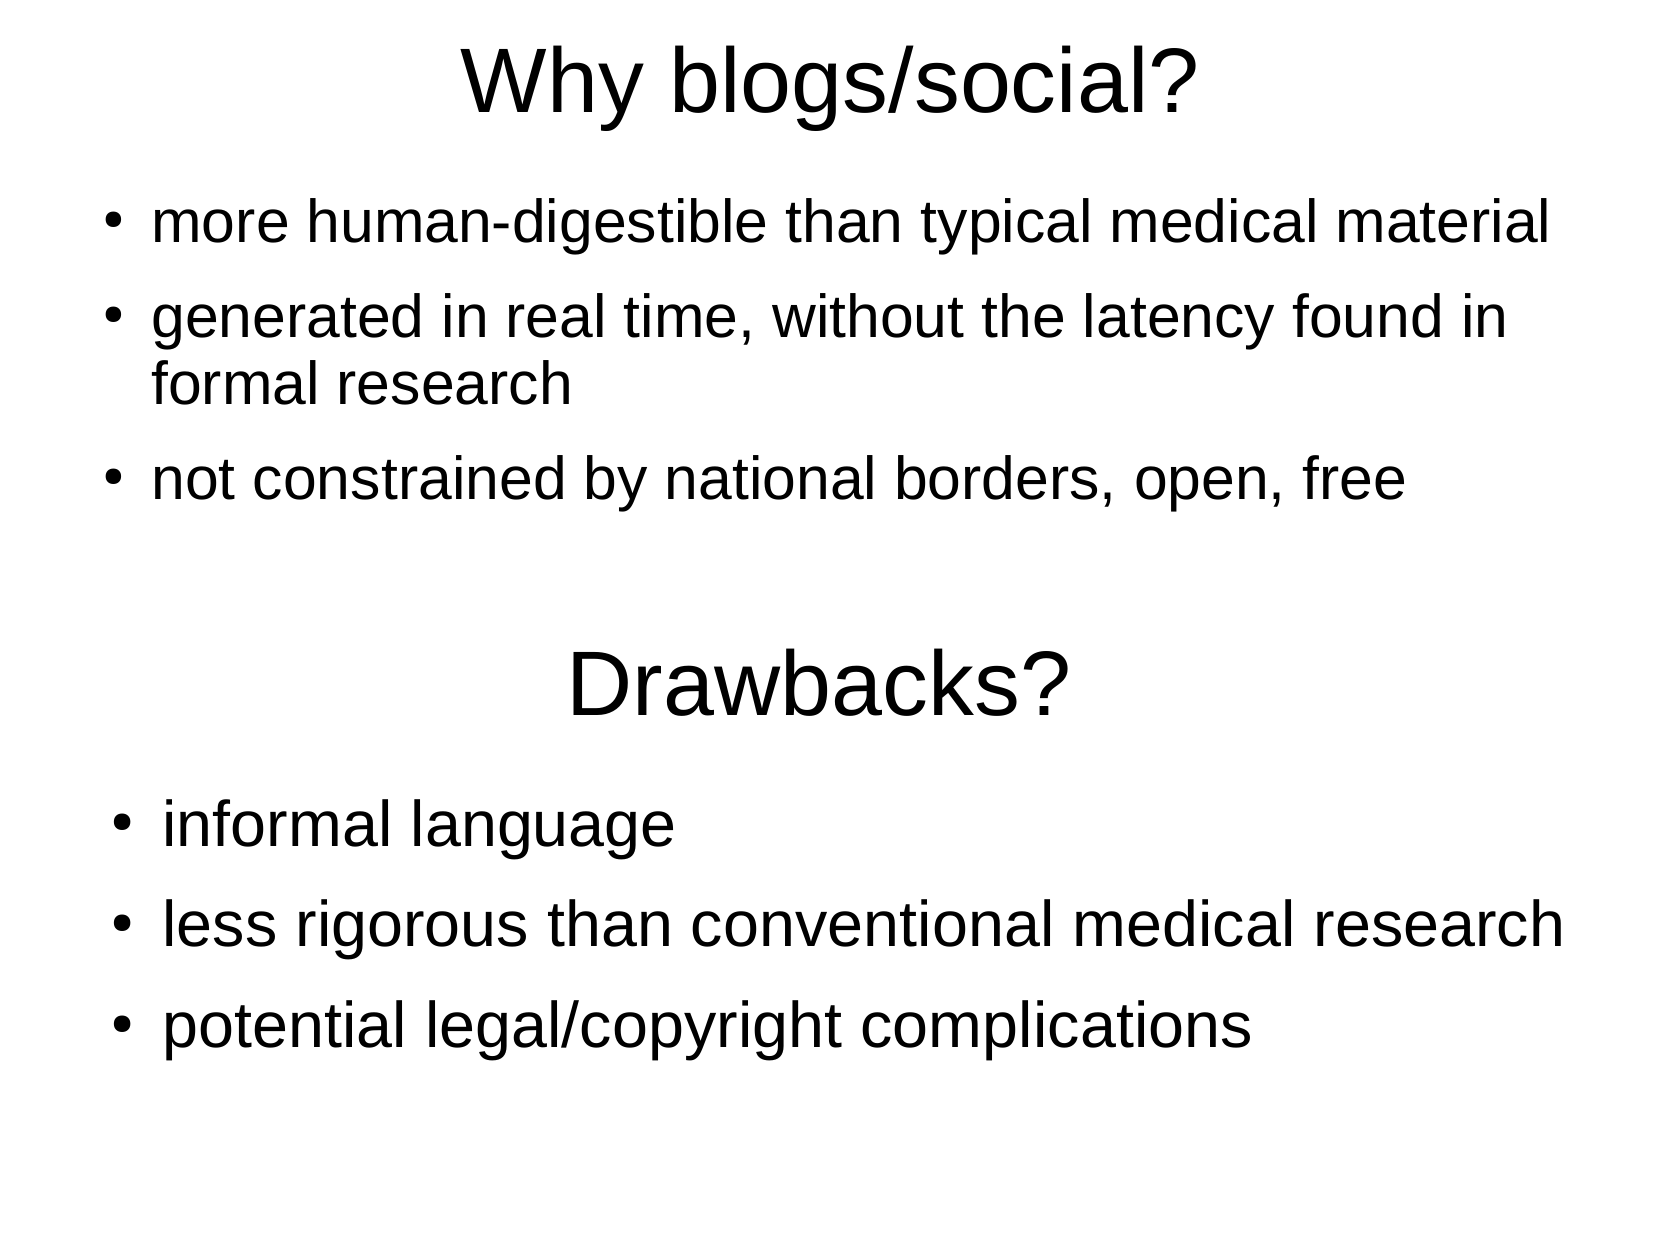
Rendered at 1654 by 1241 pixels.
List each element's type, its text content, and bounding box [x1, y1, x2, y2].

list informal language less rigorous than conventional medical research potential legal/copyright complications [93, 787, 1582, 1126]
title Why blogs/social? [86, 0, 1576, 169]
list more human-digestible than typical medical material generated in real time, without the latency found in formal research not constrained by national borders, open, free [86, 187, 1576, 563]
title Drawbacks? [75, 580, 1564, 788]
